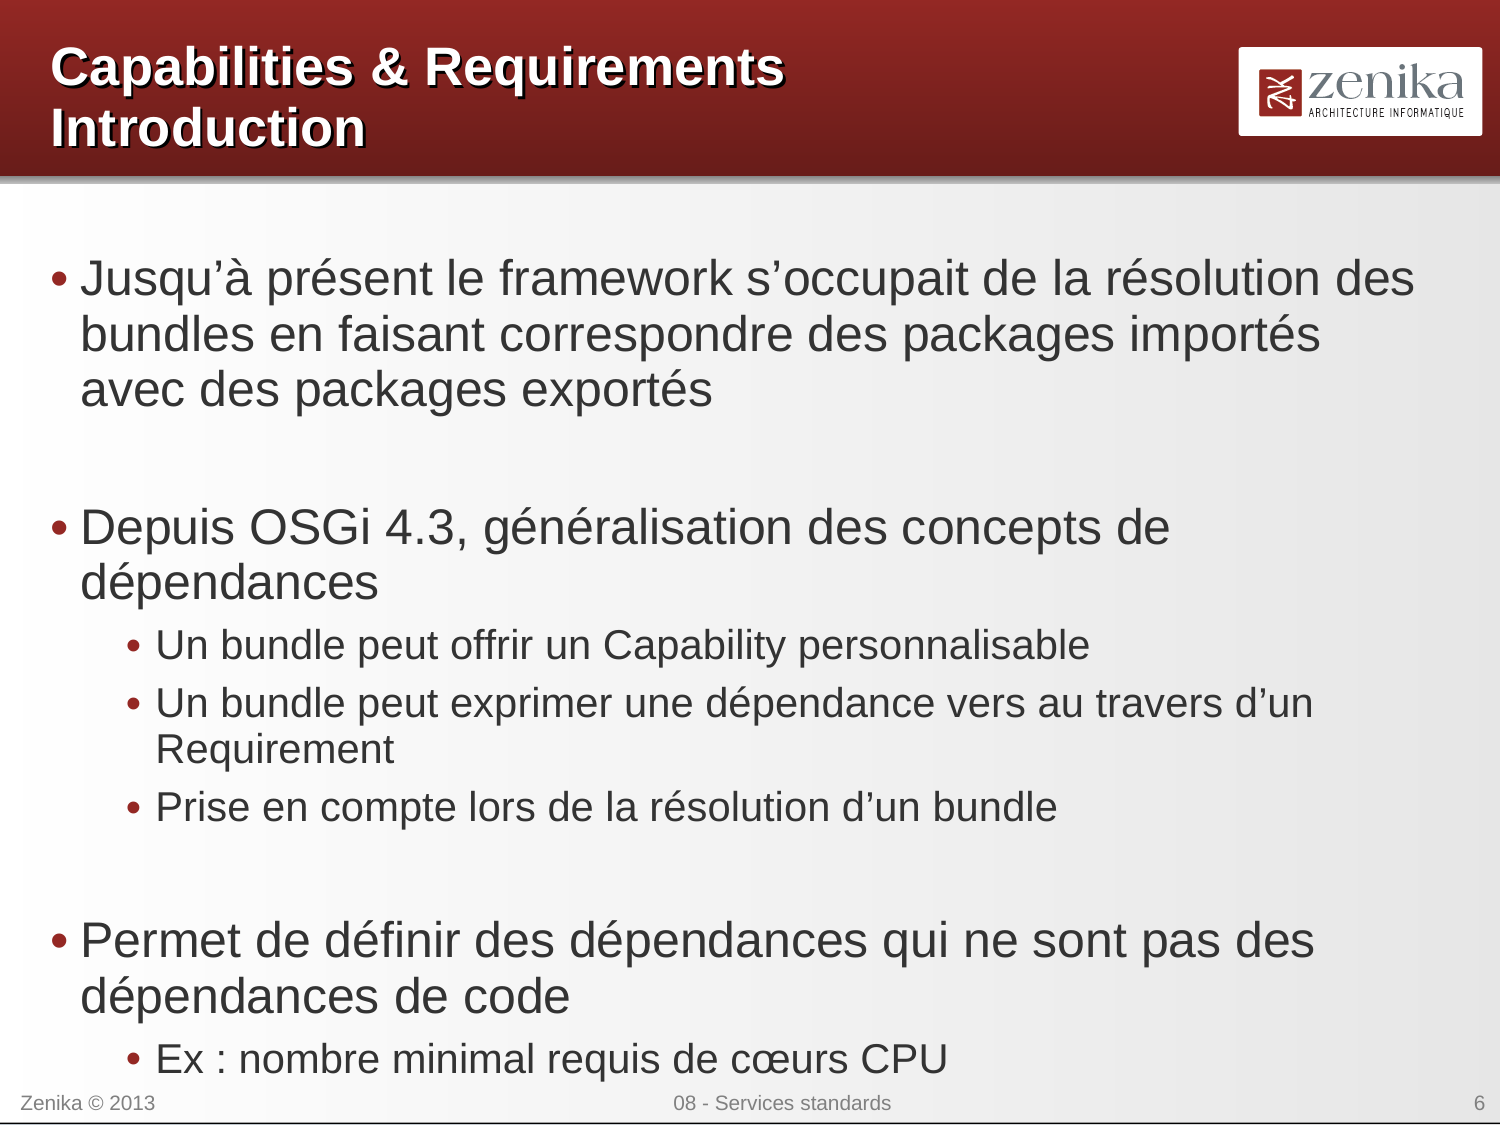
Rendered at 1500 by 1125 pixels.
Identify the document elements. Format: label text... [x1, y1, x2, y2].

title Capabilities & Requirements Introduction [50, 15, 1206, 180]
picture [1257, 58, 1464, 125]
list Jusqu’à présent le framework s’occupait de la résolution des bundles en faisant correspondre des packages importés avec des packages exportés Depuis OSGi 4.3, généralisation des concepts de dépendances Un bundle peut offrir un Capability personnalisable Un bundle peut exprimer une dépendance vers au travers d’un Requirement Prise en compte lors de la résolution d’un bundle Permet de définir des dépendances qui ne sont pas des dépendances de code Ex : nombre minimal requis de cœurs CPU [50, 249, 1435, 1083]
